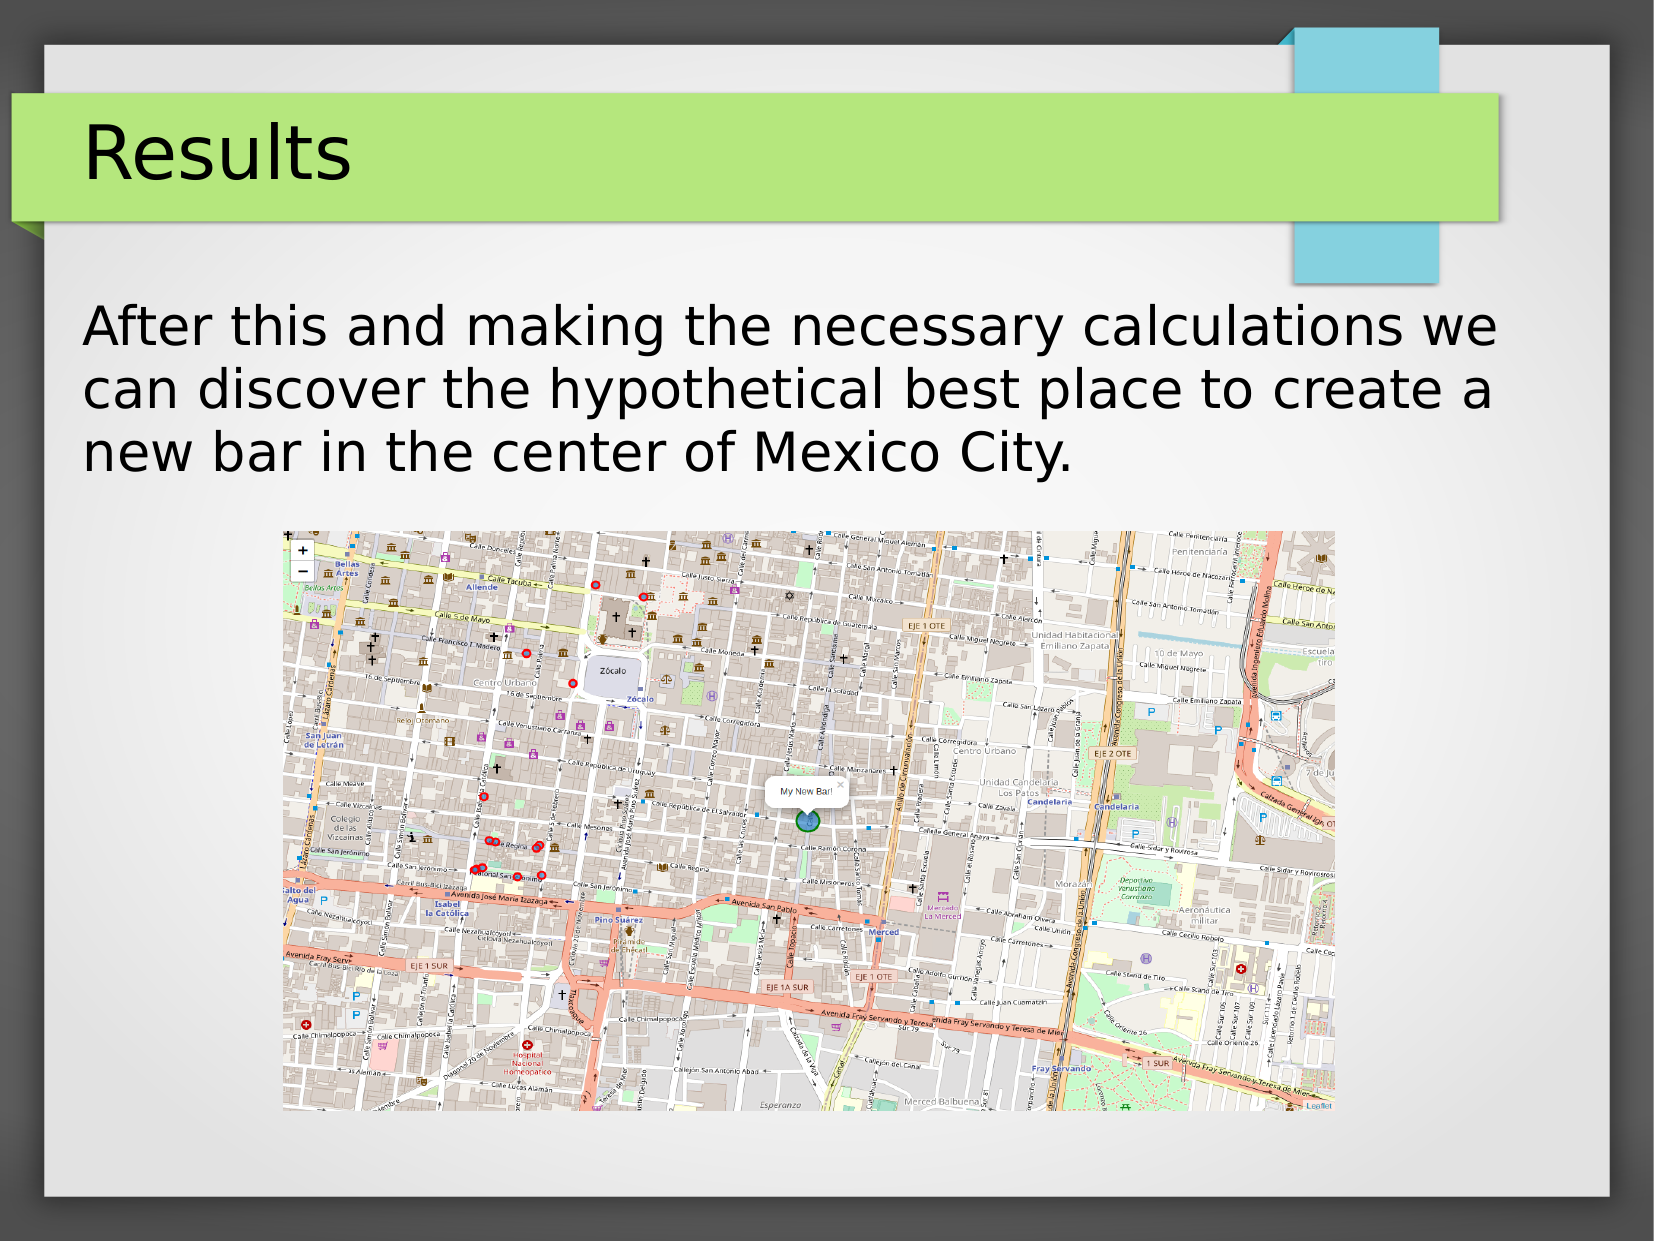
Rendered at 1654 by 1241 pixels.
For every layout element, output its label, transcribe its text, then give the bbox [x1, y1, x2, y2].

picture [0, 0, 1654, 1241]
list After this and making the necessary calculations we can discover the hypothetical best place to create a new bar in the center of Mexico City. [82, 295, 1571, 1015]
title Results [82, 94, 1264, 213]
